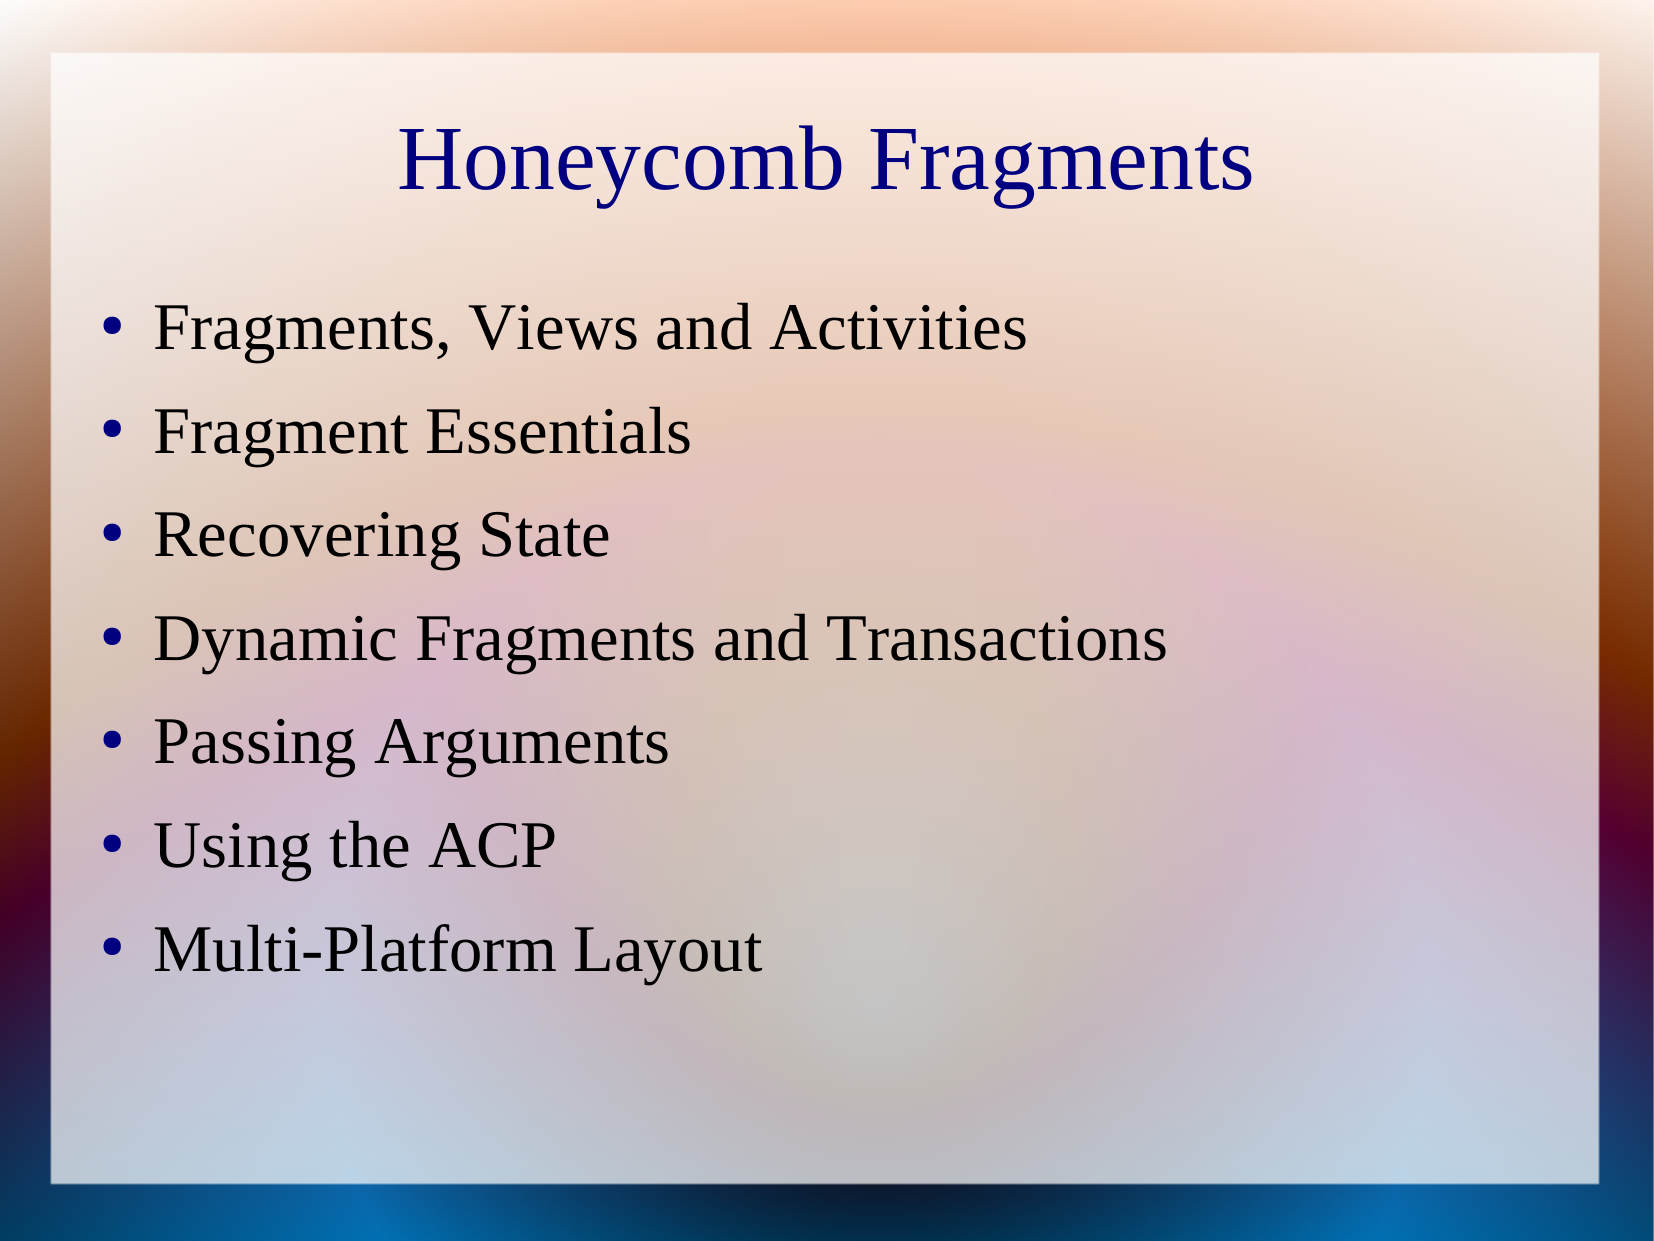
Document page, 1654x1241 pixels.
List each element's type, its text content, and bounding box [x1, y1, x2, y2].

list Fragments, Views and Activities Fragment Essentials Recovering State Dynamic Fragments and Transactions Passing Arguments Using the ACP Multi-Platform Layout [82, 290, 1571, 1034]
title Honeycomb Fragments [82, 55, 1571, 263]
picture [0, 0, 1654, 1241]
